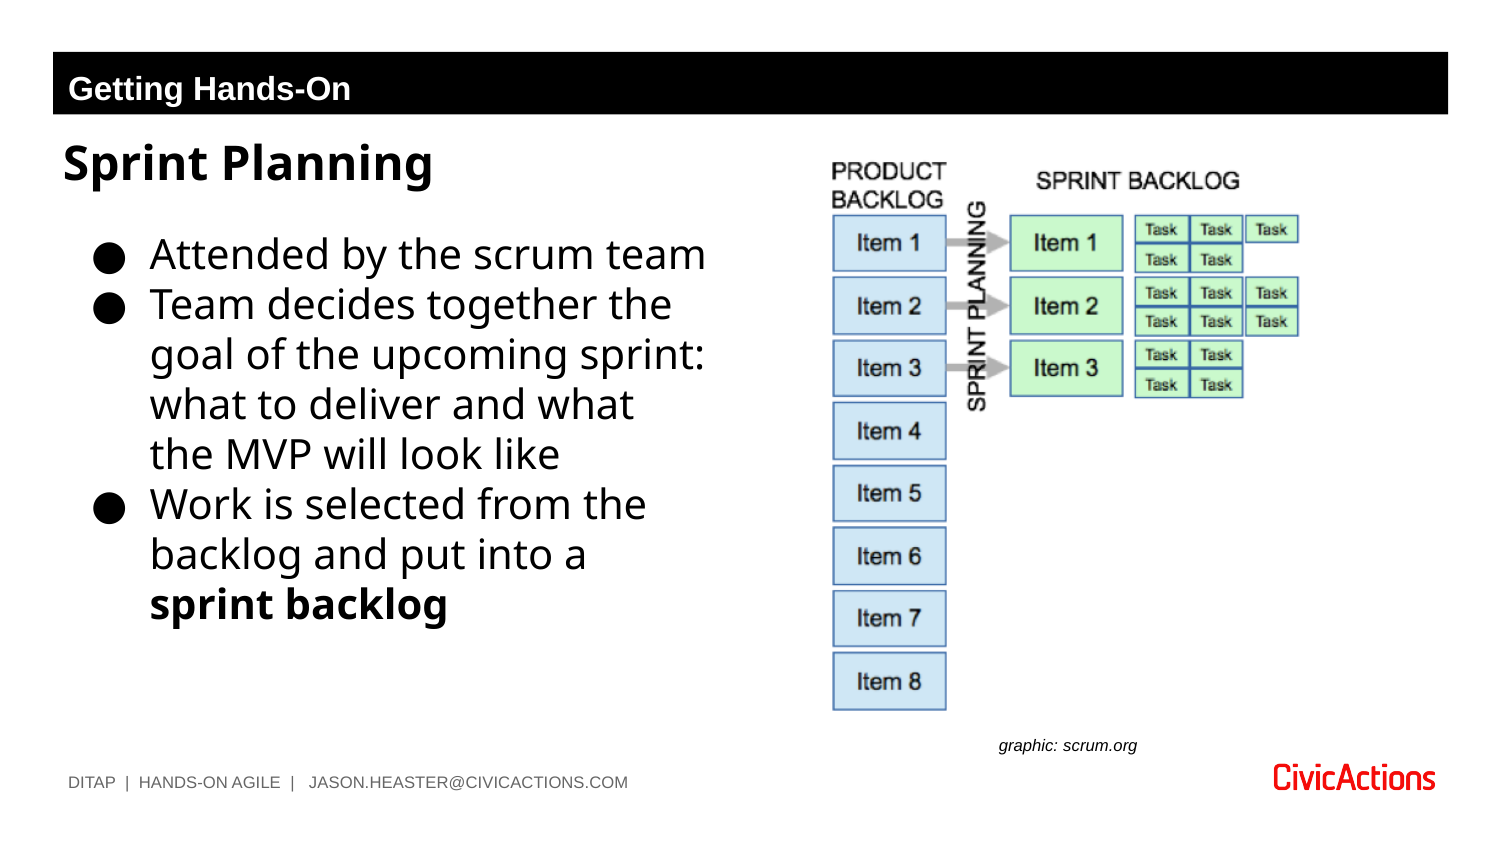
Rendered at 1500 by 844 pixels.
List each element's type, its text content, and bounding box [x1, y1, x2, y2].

text_box graphic: scrum.org [984, 713, 1255, 776]
picture [1271, 758, 1438, 795]
title Getting Hands-On [53, 51, 1449, 115]
list Attended by the scrum team Team decides together the goal of the upcoming sprint: what to deliver and what the MVP will look like Work is selected from the backlog and put into a sprint backlog [64, 218, 719, 701]
picture [814, 145, 1313, 728]
list Sprint Planning [53, 123, 1449, 194]
